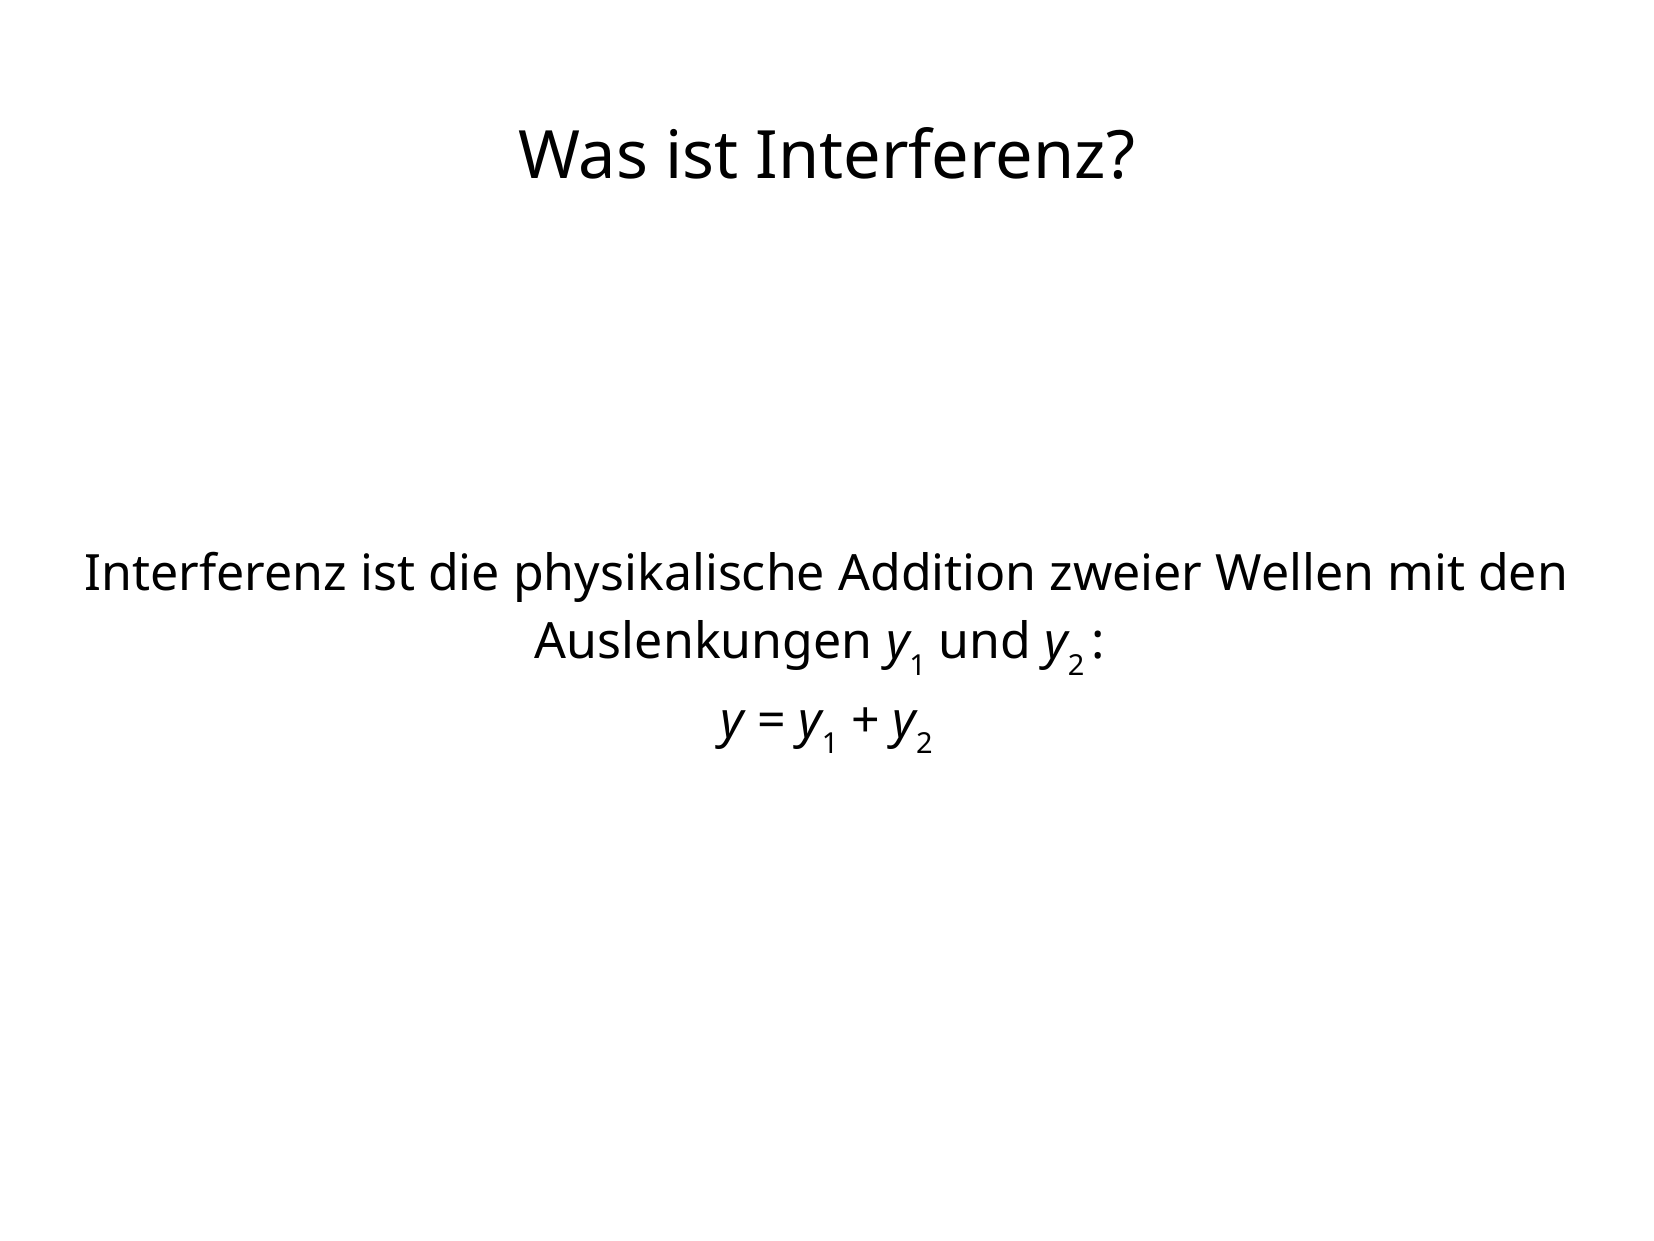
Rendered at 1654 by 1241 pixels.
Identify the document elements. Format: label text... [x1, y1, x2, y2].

title Was ist Interferenz? [82, 49, 1571, 257]
subtitle Interferenz ist die physikalische Addition zweier Wellen mit den Auslenkungen y1 und y2 : y = y1 + y2 [82, 290, 1571, 1010]
